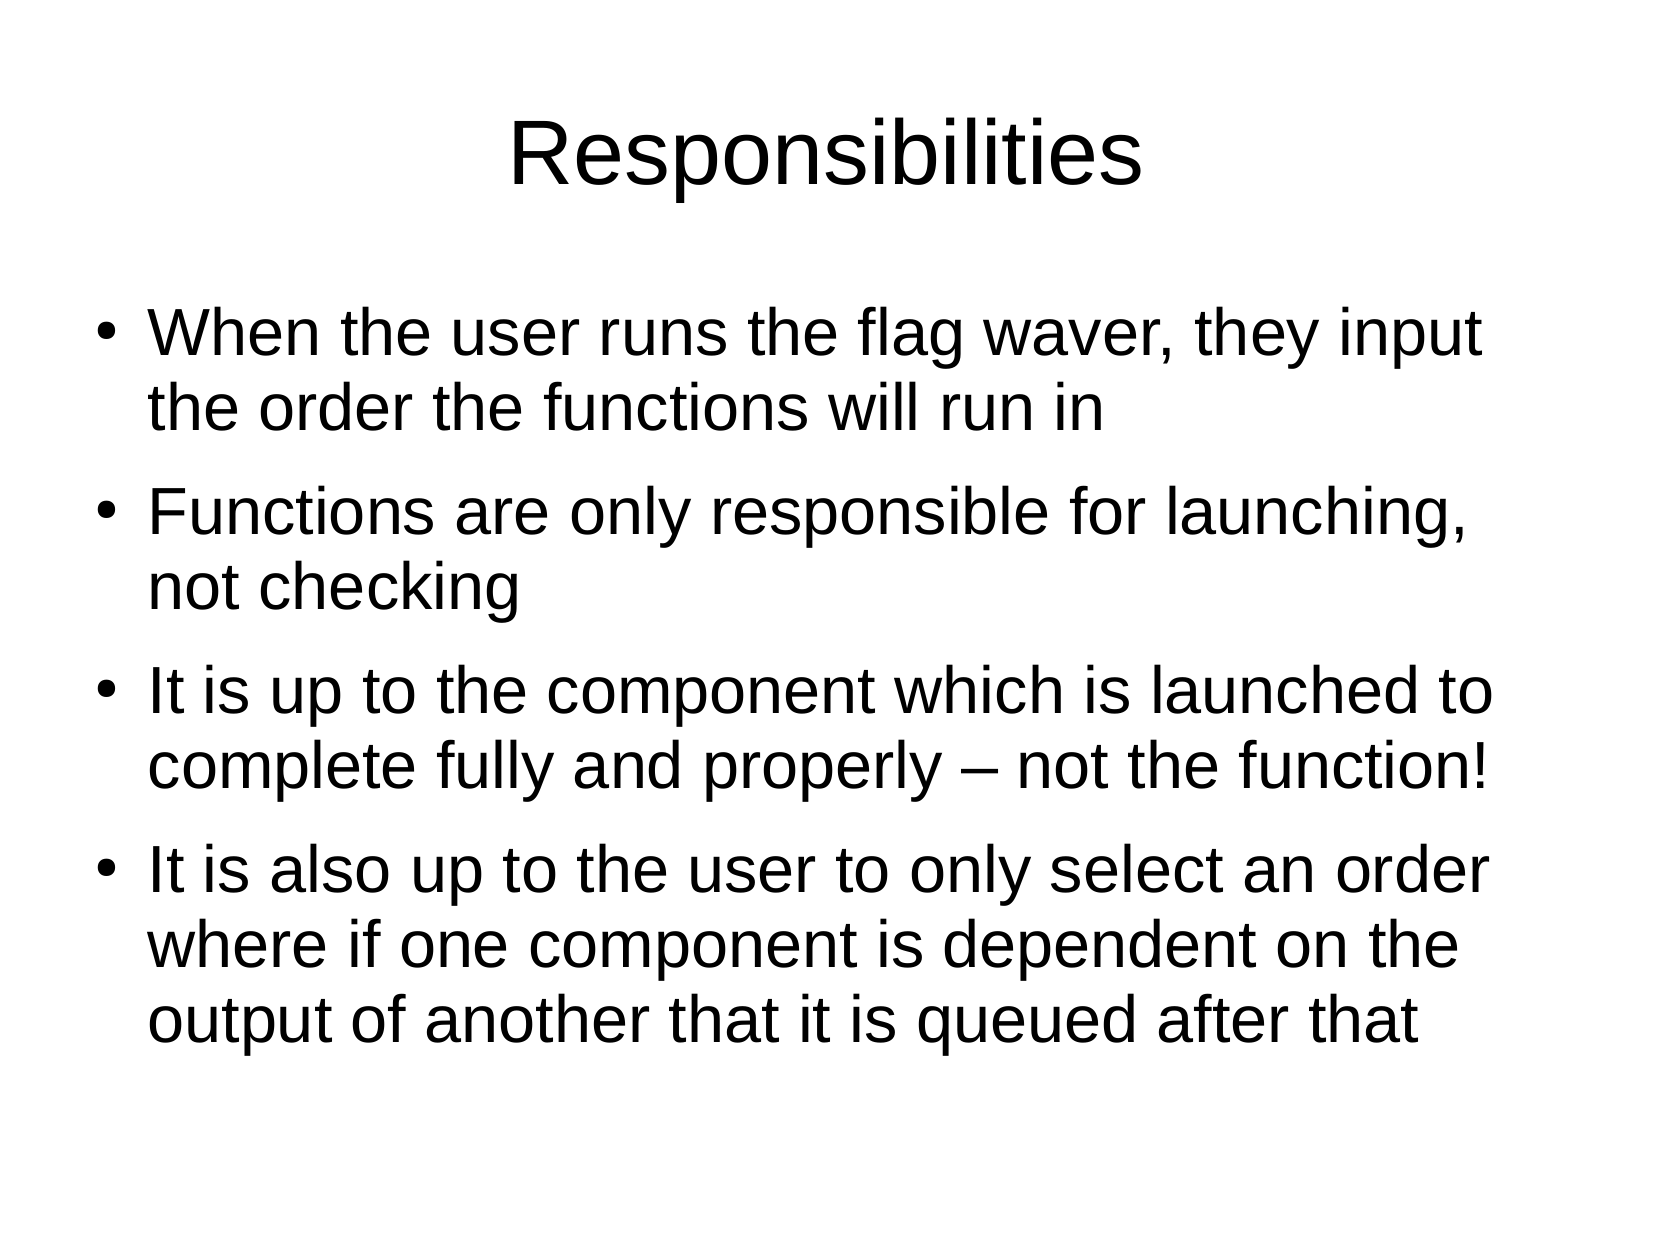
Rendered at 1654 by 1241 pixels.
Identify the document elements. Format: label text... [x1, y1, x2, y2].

list When the user runs the flag waver, they input the order the functions will run in Functions are only responsible for launching, not checking It is up to the component which is launched to complete fully and properly – not the function! It is also up to the user to only select an order where if one component is dependent on the output of another that it is queued after that [76, 295, 1565, 1099]
title Responsibilities [82, 56, 1571, 250]
